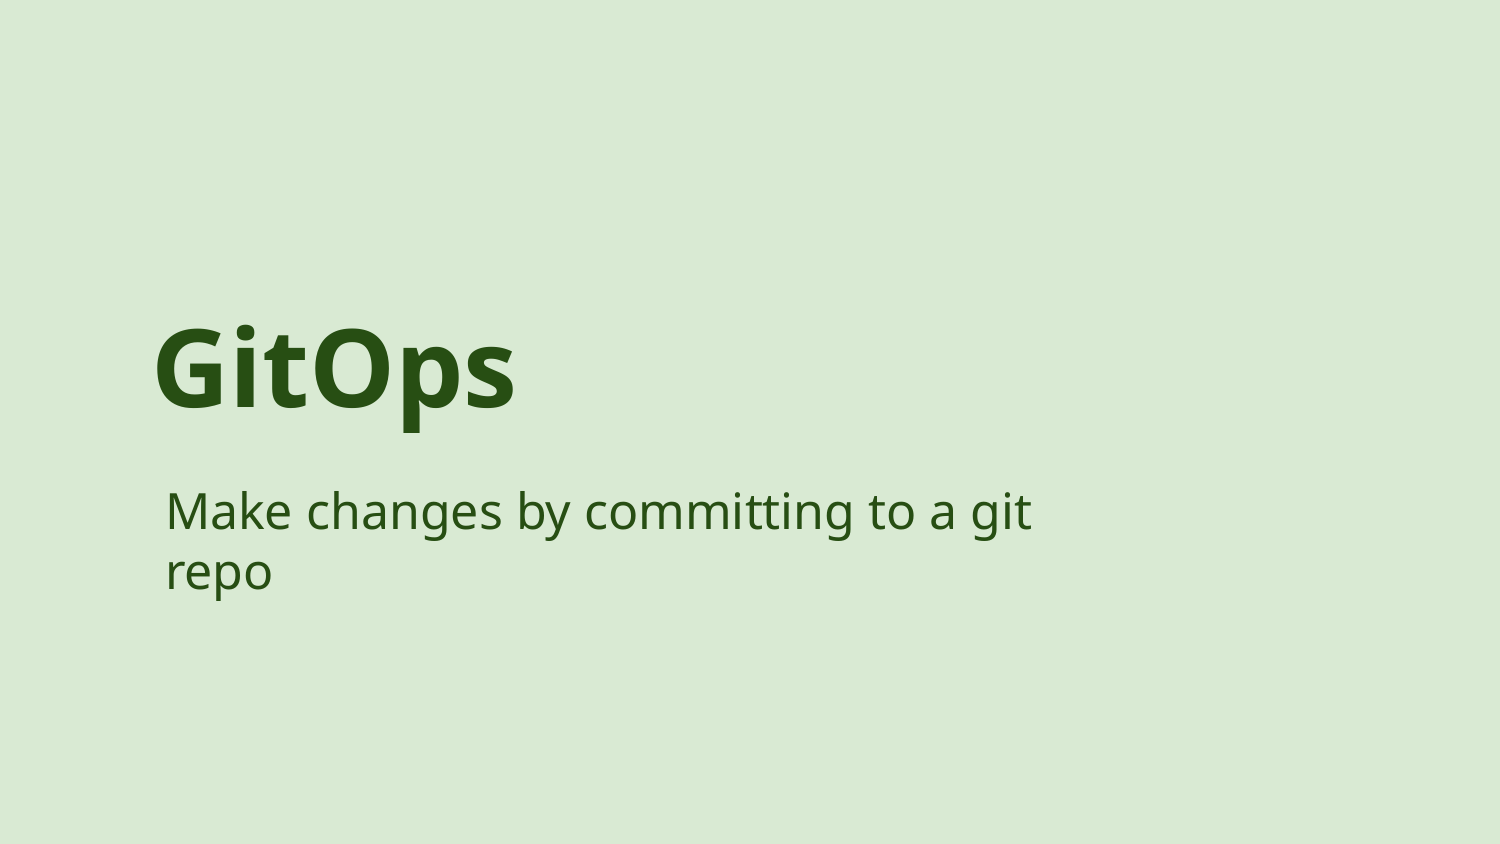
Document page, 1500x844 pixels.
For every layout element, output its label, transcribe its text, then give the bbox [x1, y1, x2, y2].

title GitOps [68, 252, 601, 445]
text_box Make changes by committing to a git repo [150, 464, 1165, 722]
